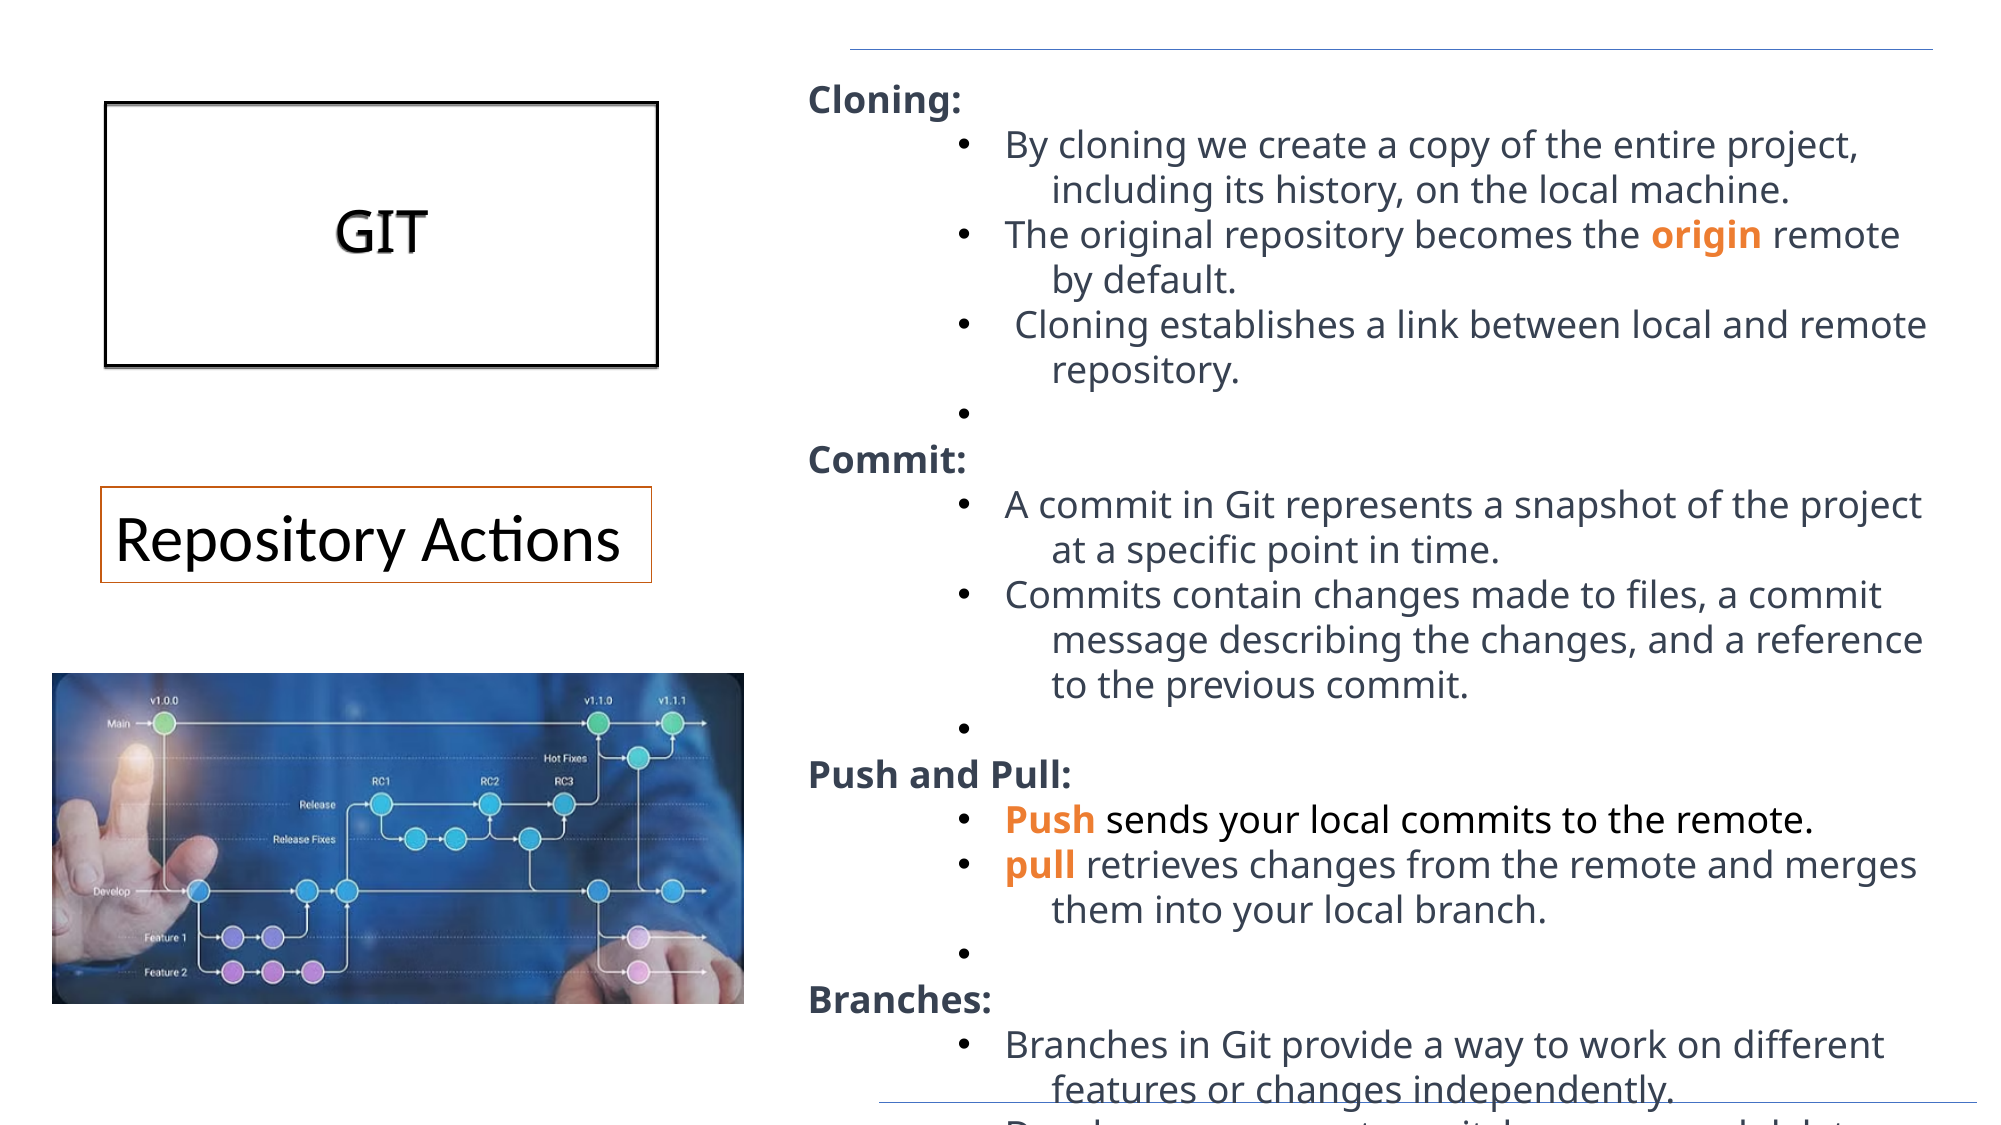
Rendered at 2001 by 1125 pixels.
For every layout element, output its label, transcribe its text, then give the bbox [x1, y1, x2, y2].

text_box Cloning: By cloning we create a copy of the entire project, including its history, on the local machine. The original repository becomes the origin remote by default. Cloning establishes a link between local and remote repository. Commit: A commit in Git represents a snapshot of the project at a specific point in time. Commits contain changes made to files, a commit message describing the changes, and a reference to the previous commit. Push and Pull: Push sends your local commits to the remote. pull retrieves changes from the remote and merges them into your local branch. Branches: Branches in Git provide a way to work on different features or changes independently. Developers can create, switch, merge, and delete branches in their local repositories. [792, 68, 1964, 1084]
text_box Repository Actions [101, 487, 652, 582]
title GIT [105, 102, 658, 366]
picture [52, 673, 744, 1004]
